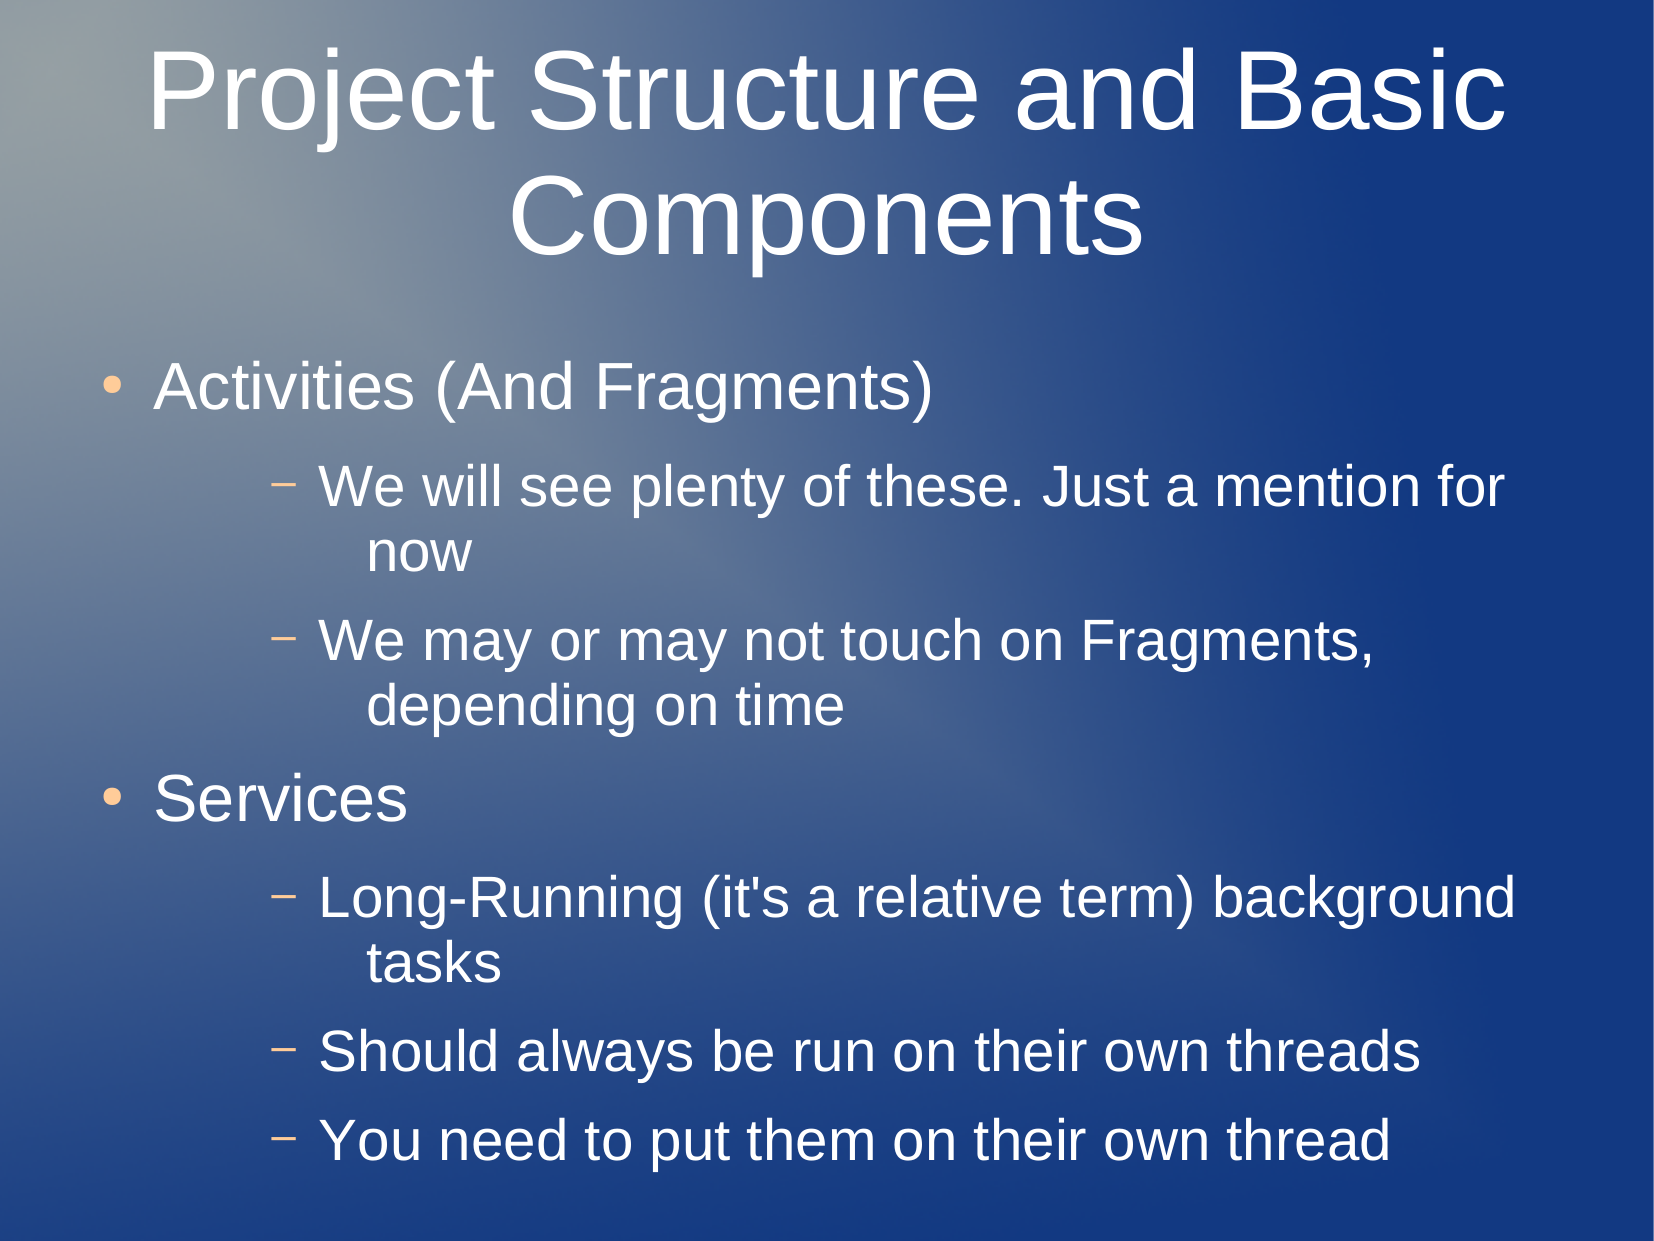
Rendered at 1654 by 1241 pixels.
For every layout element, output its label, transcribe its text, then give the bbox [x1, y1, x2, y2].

picture [0, 0, 1654, 1241]
title Project Structure and Basic Components [82, 27, 1571, 279]
list Activities (And Fragments) We will see plenty of these. Just a mention for now We may or may not touch on Fragments, depending on time Services Long-Running (it's a relative term) background tasks Should always be run on their own threads You need to put them on their own thread [82, 349, 1571, 1173]
